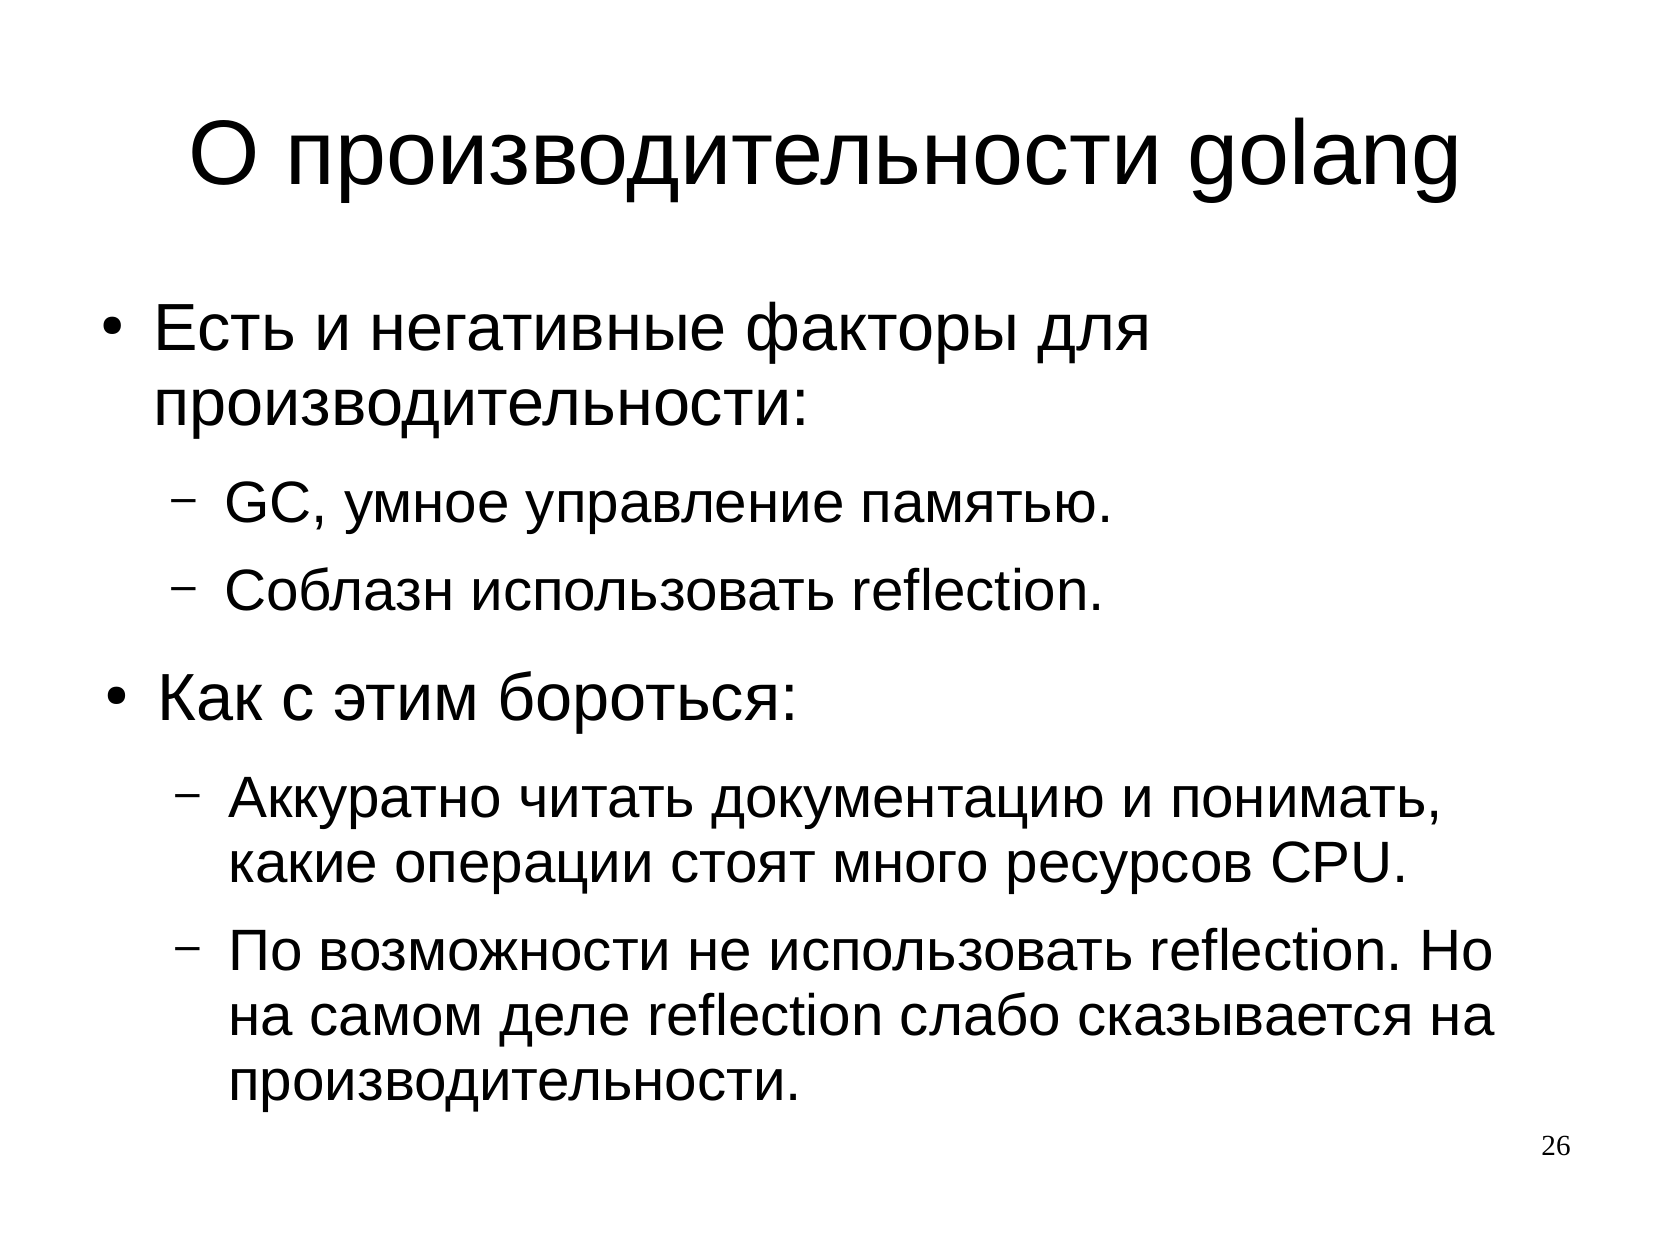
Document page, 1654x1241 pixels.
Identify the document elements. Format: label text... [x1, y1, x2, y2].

list Как с этим бороться: Аккуратно читать документацию и понимать, какие операции стоят много ресурсов CPU. По возможности не использовать reflection. Но на самом деле reflection слабо сказывается на производительности. [86, 660, 1576, 1201]
title О производительности golang [82, 49, 1571, 257]
list Есть и негативные факторы для производительности: GC, умное управление памятью. Соблазн использовать reflection. [82, 290, 1571, 646]
